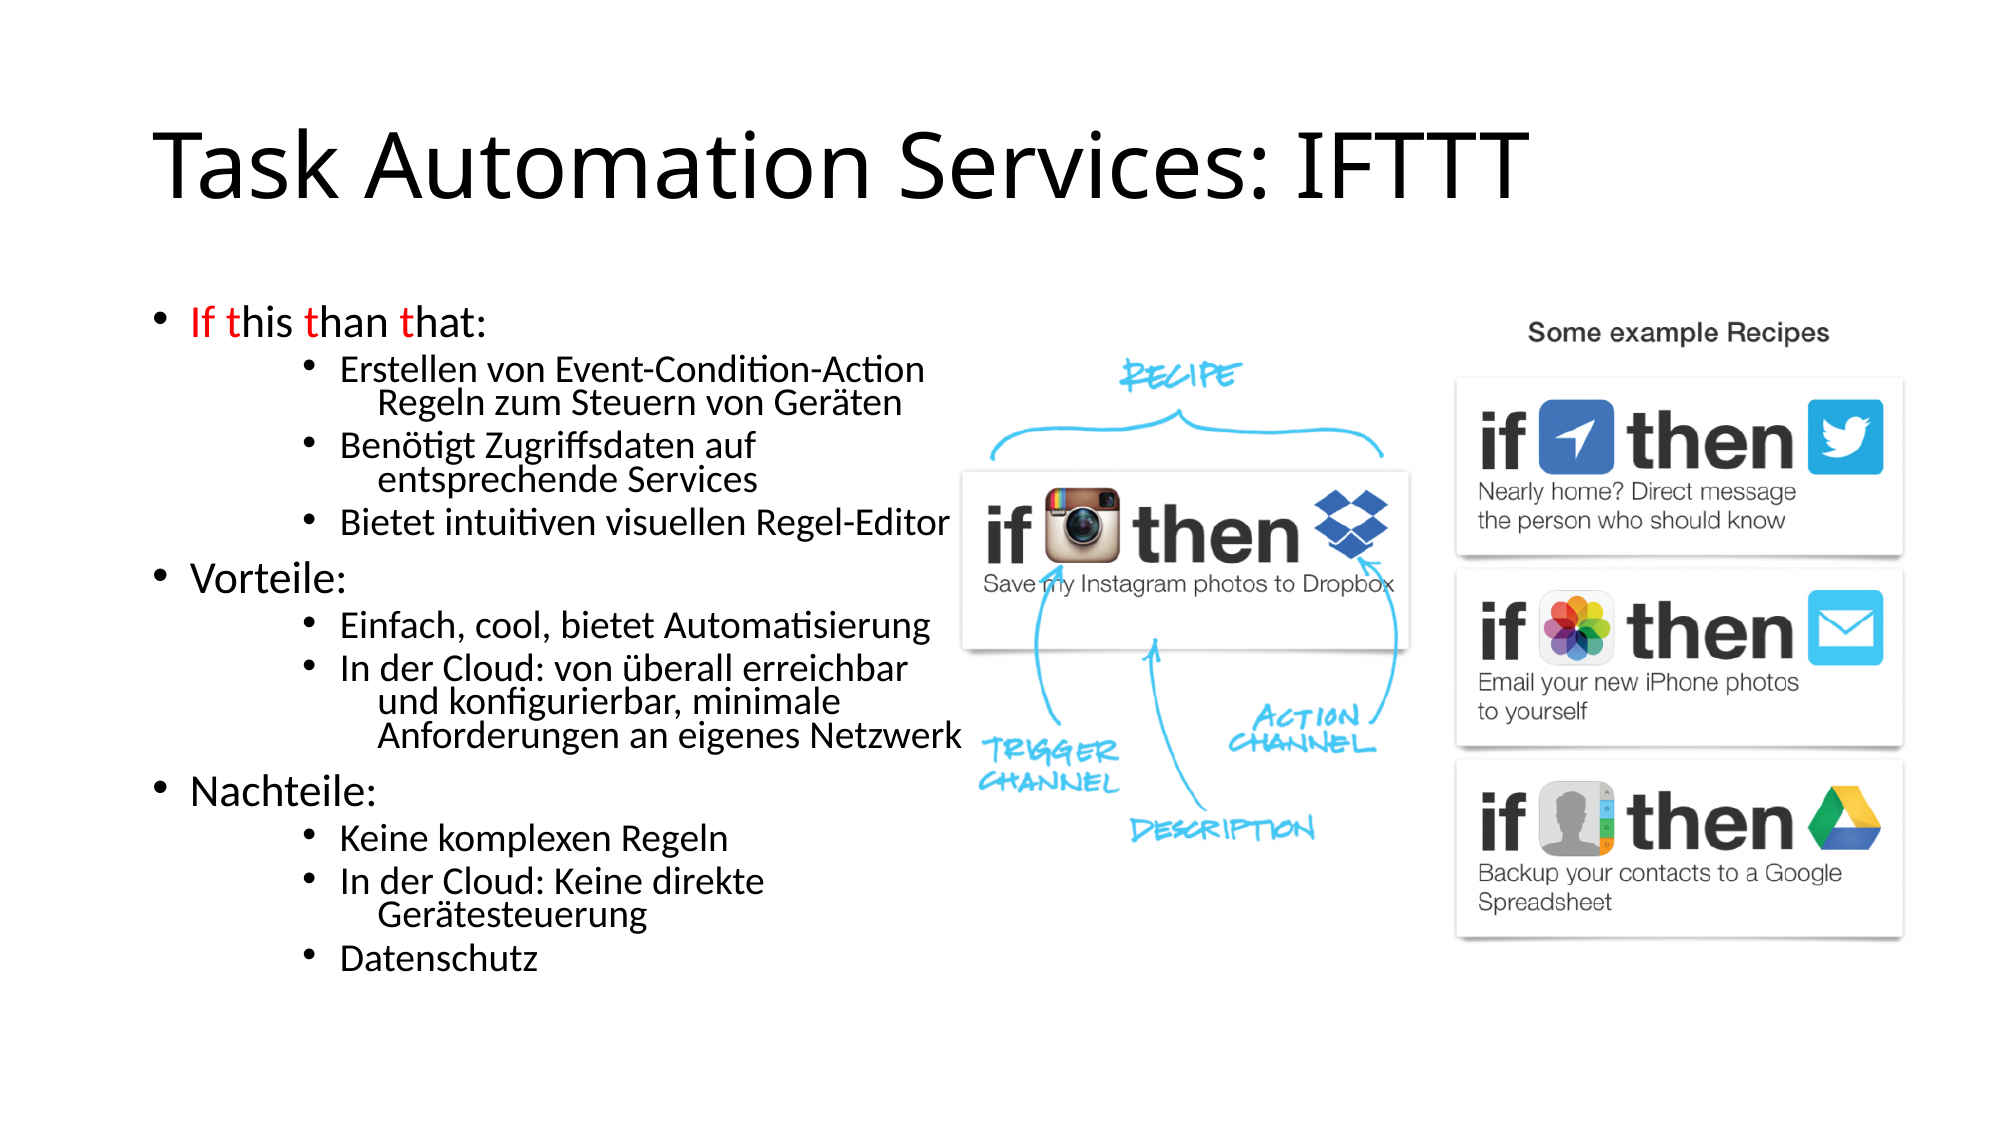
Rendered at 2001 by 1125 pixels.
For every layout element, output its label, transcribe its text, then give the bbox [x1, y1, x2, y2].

list If this than that: Erstellen von Event-Condition-Action Regeln zum Steuern von Geräten Benötigt Zugriffsdaten auf entsprechende Services Bietet intuitiven visuellen Regel-Editor Vorteile: Einfach, cool, bietet Automatisierung In der Cloud: von überall erreichbar und konfigurierbar, minimale Anforderungen an eigenes Netzwerk Nachteile: Keine komplexen Regeln In der Cloud: Keine direkte Gerätesteuerung Datenschutz [137, 299, 988, 1014]
title Task Automation Services: IFTTT [137, 59, 1863, 278]
picture [988, 299, 1919, 980]
